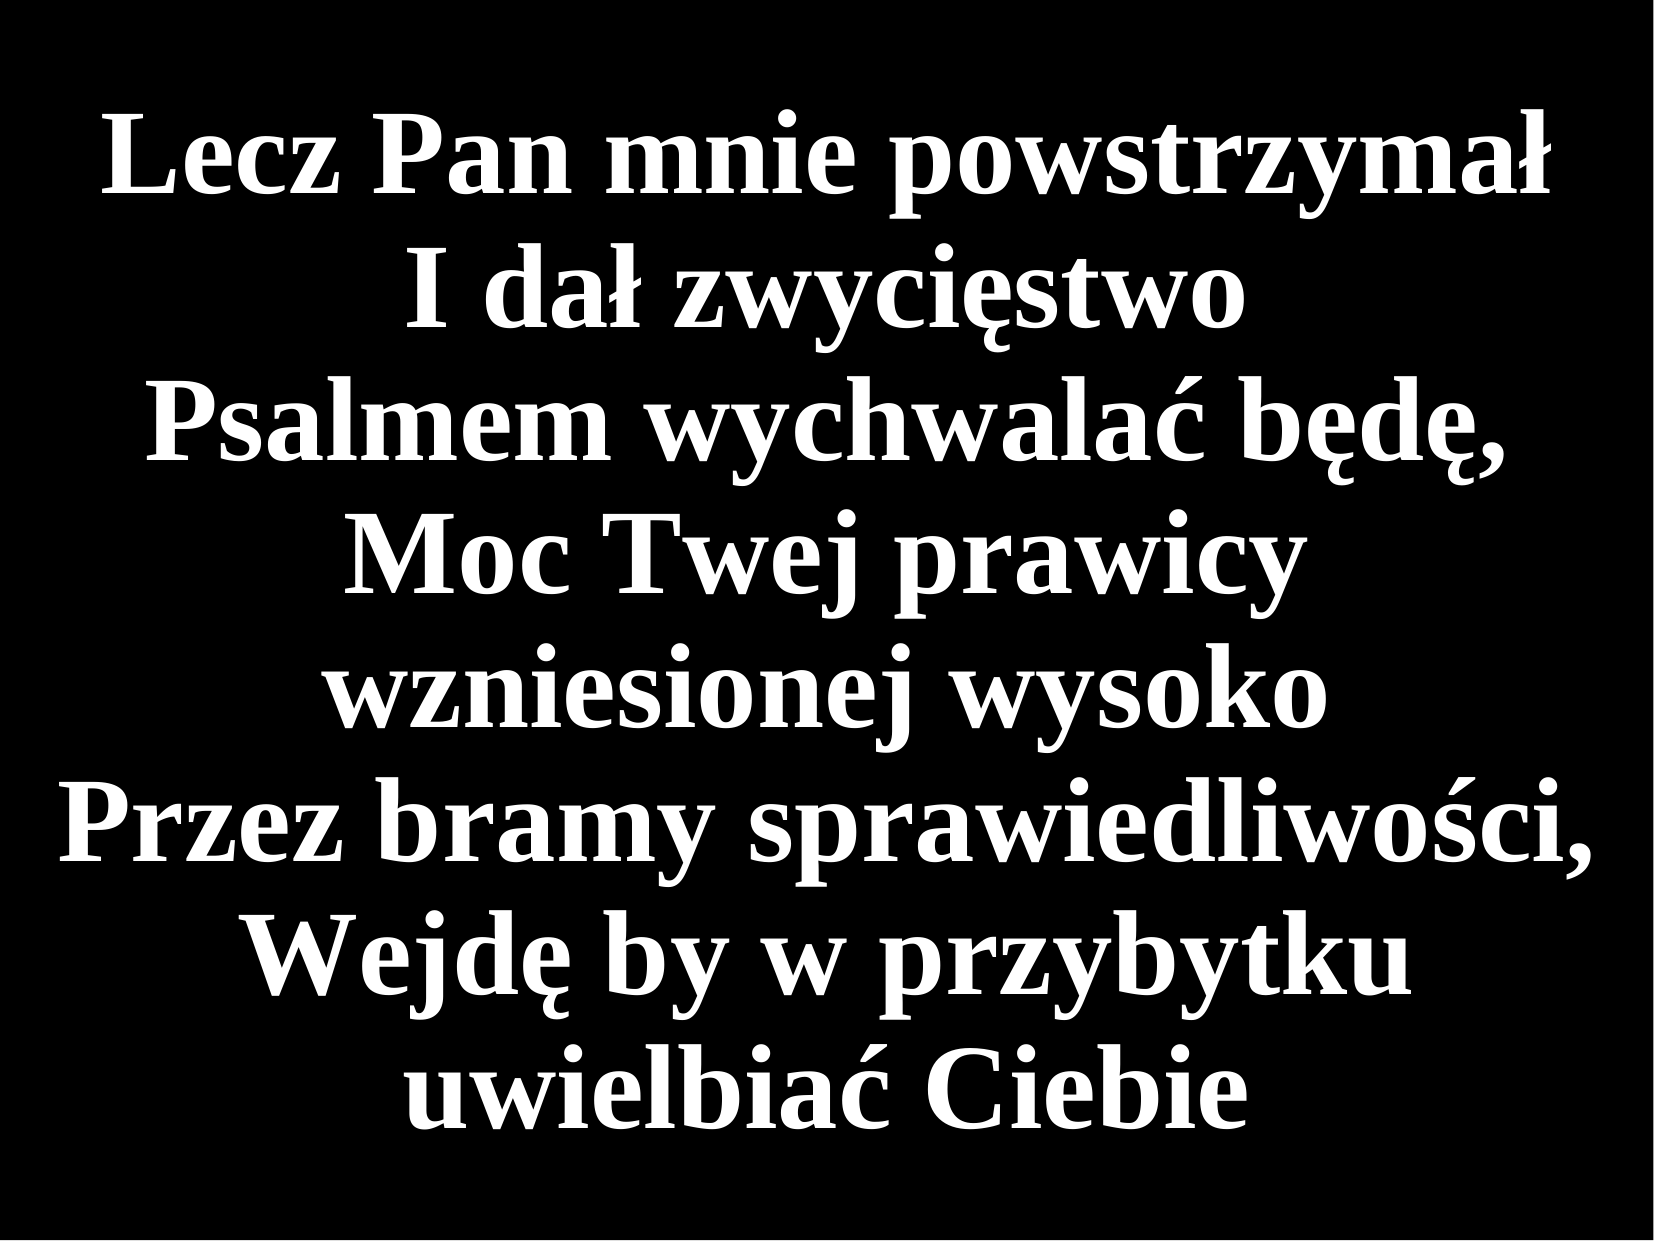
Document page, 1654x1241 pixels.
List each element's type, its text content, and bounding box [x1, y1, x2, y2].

title Lecz Pan mnie powstrzymał I dał zwycięstwo Psalmem wychwalać będę, Moc Twej prawicy wzniesionej wysoko Przez bramy sprawiedliwości, Wejdę by w przybytku uwielbiać Ciebie [0, 0, 1654, 1241]
